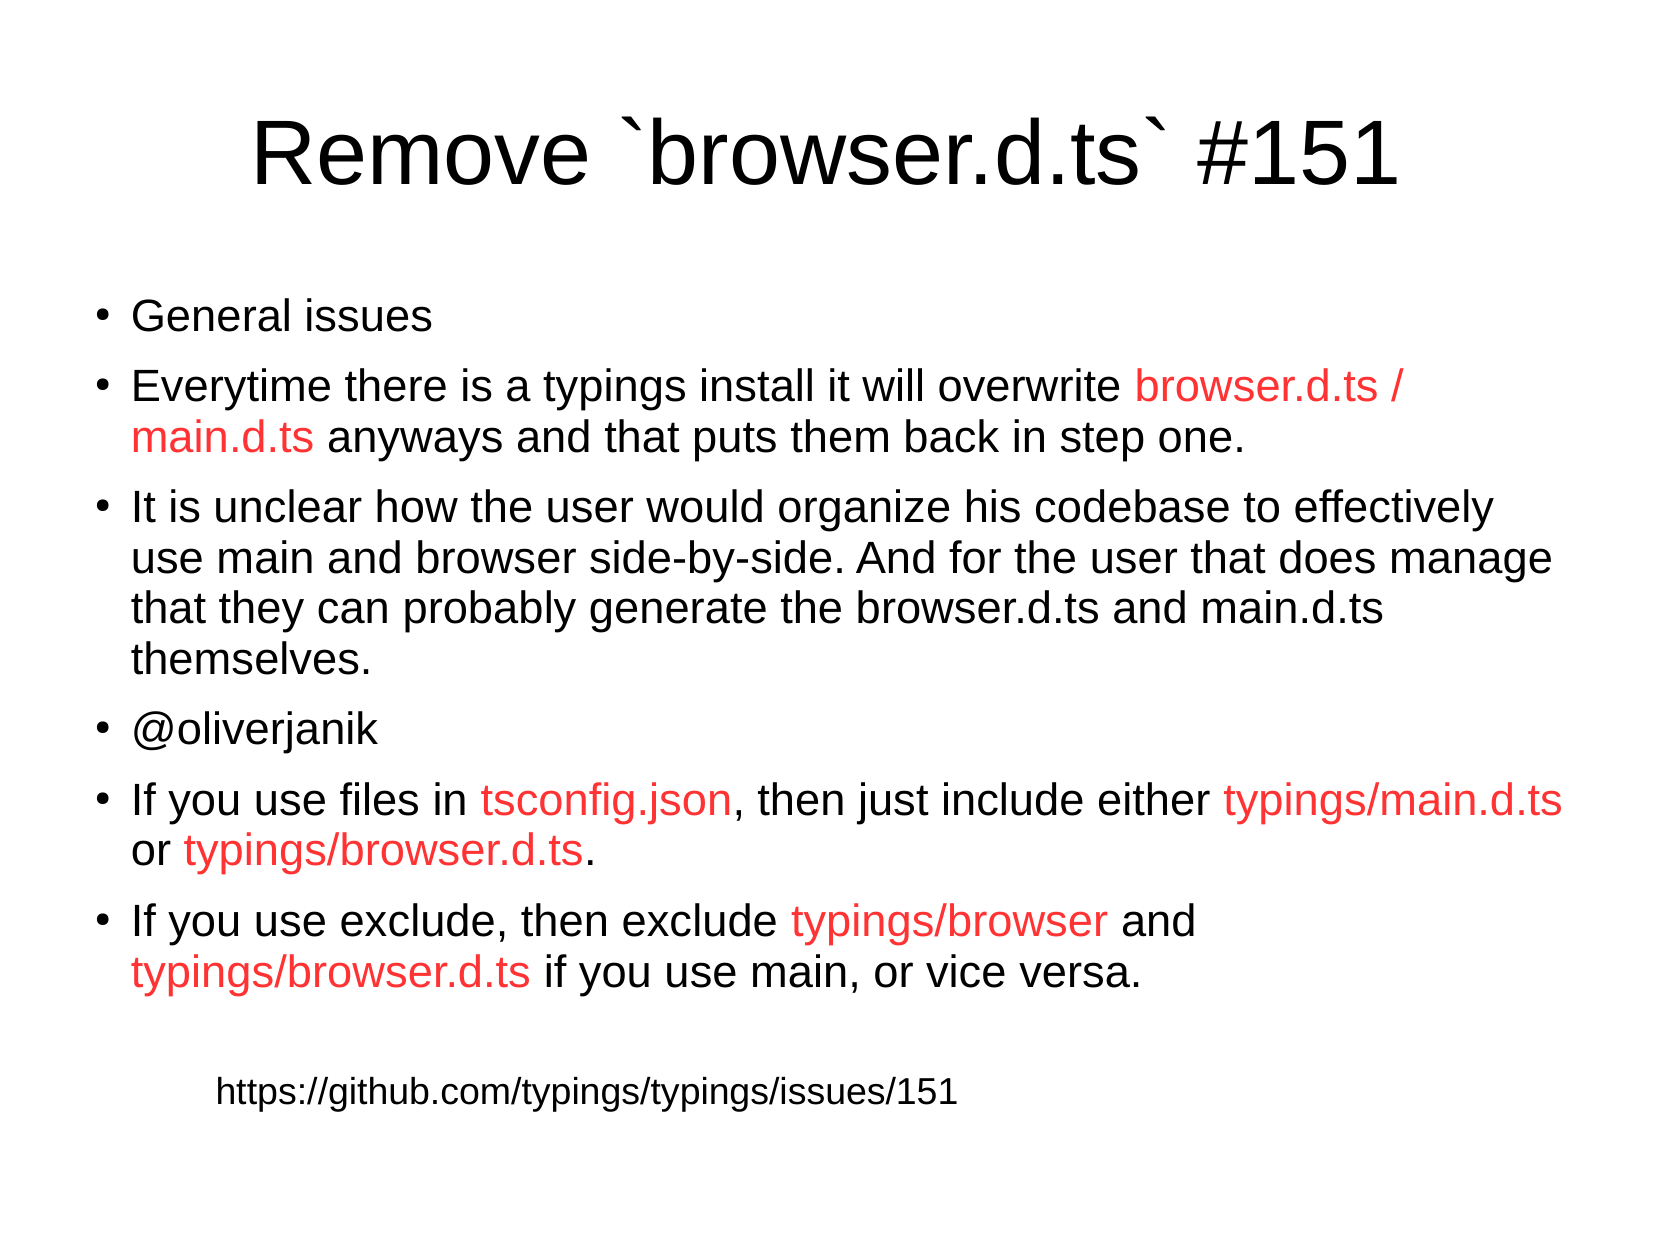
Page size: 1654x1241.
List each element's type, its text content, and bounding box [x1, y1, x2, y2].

text_box https://github.com/typings/typings/issues/151 [200, 1062, 974, 1120]
title Remove `browser.d.ts` #151 [82, 49, 1571, 257]
list General issues Everytime there is a typings install it will overwrite browser.d.ts / main.d.ts anyways and that puts them back in step one. It is unclear how the user would organize his codebase to effectively use main and browser side-by-side. And for the user that does manage that they can probably generate the browser.d.ts and main.d.ts themselves. @oliverjanik If you use files in tsconfig.json, then just include either typings/main.d.ts or typings/browser.d.ts. If you use exclude, then exclude typings/browser and typings/browser.d.ts if you use main, or vice versa. [82, 290, 1571, 1010]
